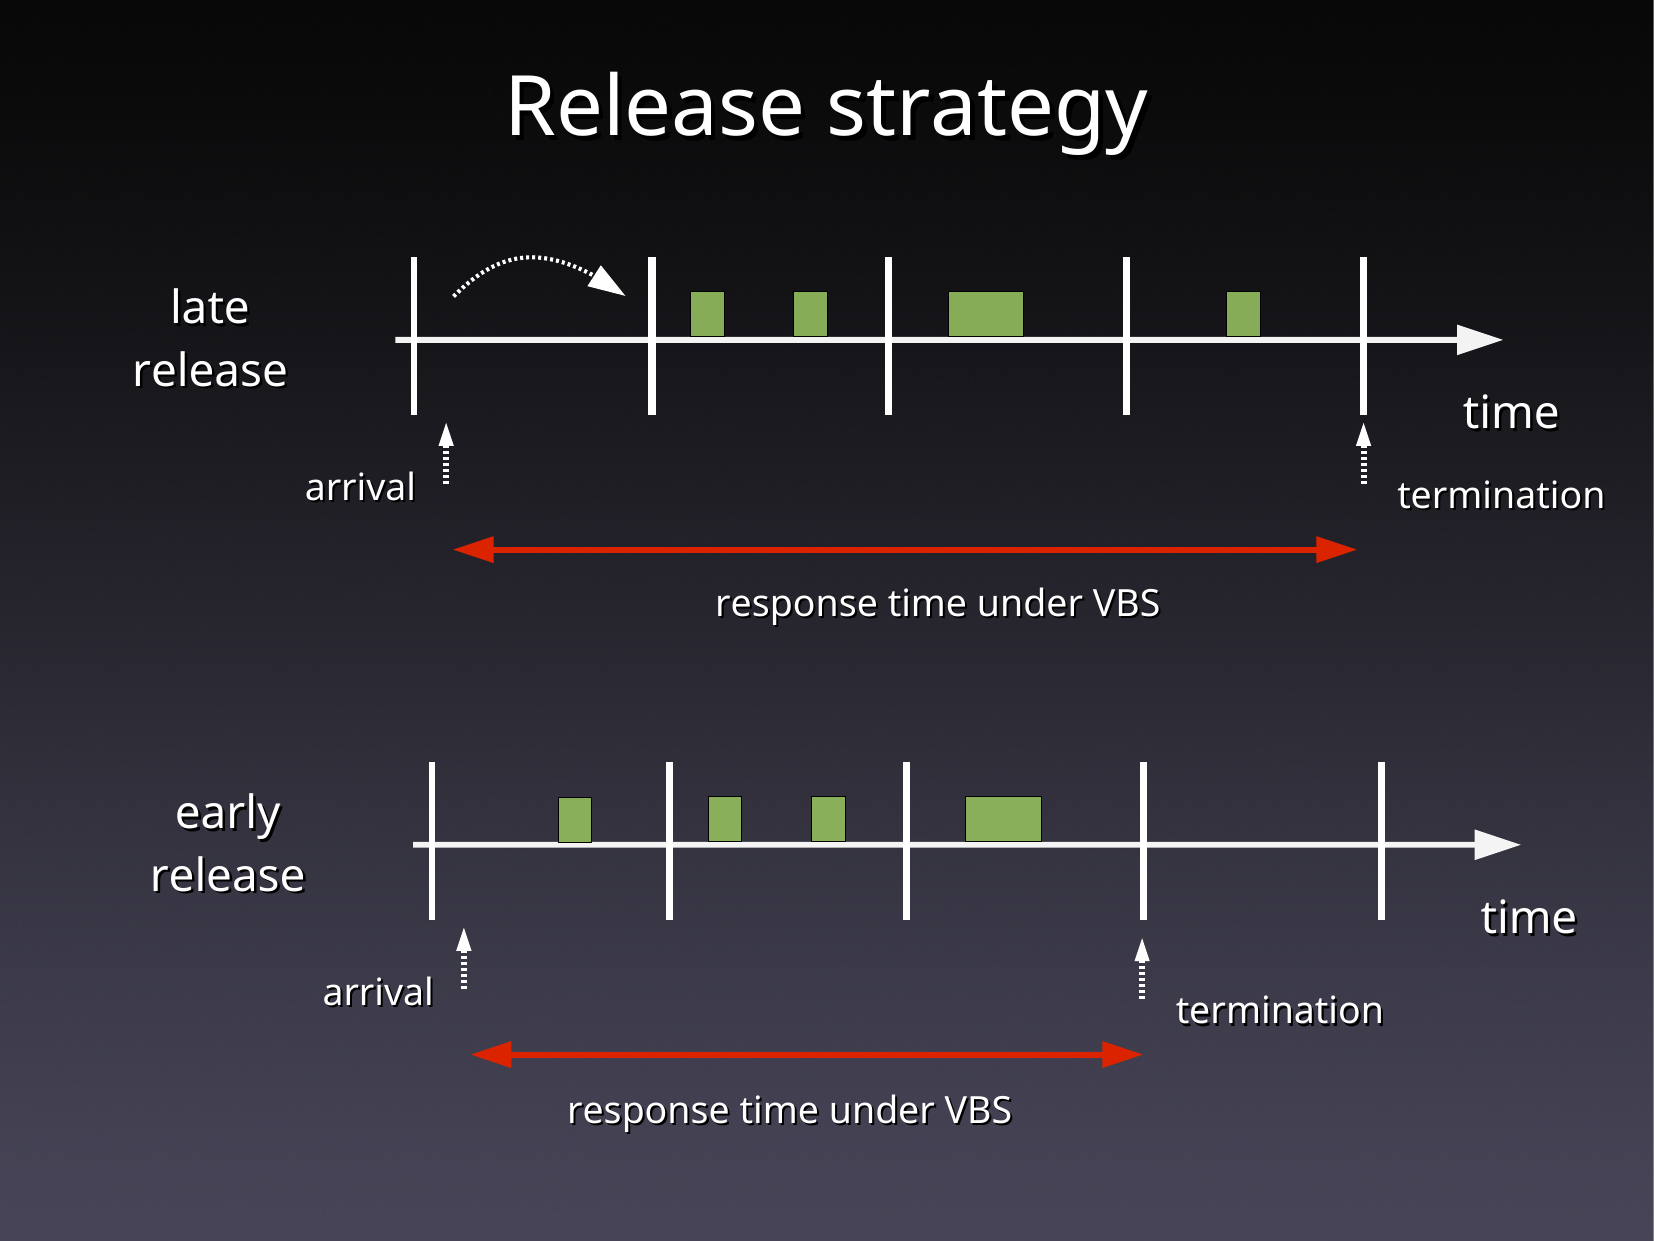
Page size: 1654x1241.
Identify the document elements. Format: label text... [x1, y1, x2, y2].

title Release strategy [120, 0, 1533, 208]
text_box arrival [301, 965, 456, 1016]
text_box time [1480, 884, 1601, 947]
text_box time [1462, 379, 1583, 442]
text_box [793, 291, 828, 337]
text_box [965, 796, 1042, 842]
text_box [948, 291, 1024, 337]
picture [0, 0, 1654, 1241]
text_box [1226, 291, 1261, 337]
text_box late release [97, 274, 323, 399]
text_box termination [1169, 983, 1391, 1035]
text_box [708, 796, 742, 842]
text_box [811, 796, 846, 842]
text_box termination [1390, 468, 1613, 519]
text_box response time under VBS [566, 1083, 1063, 1134]
text_box response time under VBS [715, 576, 1196, 627]
text_box early release [115, 779, 341, 903]
text_box [558, 797, 592, 843]
text_box arrival [283, 460, 438, 511]
text_box [690, 291, 725, 337]
